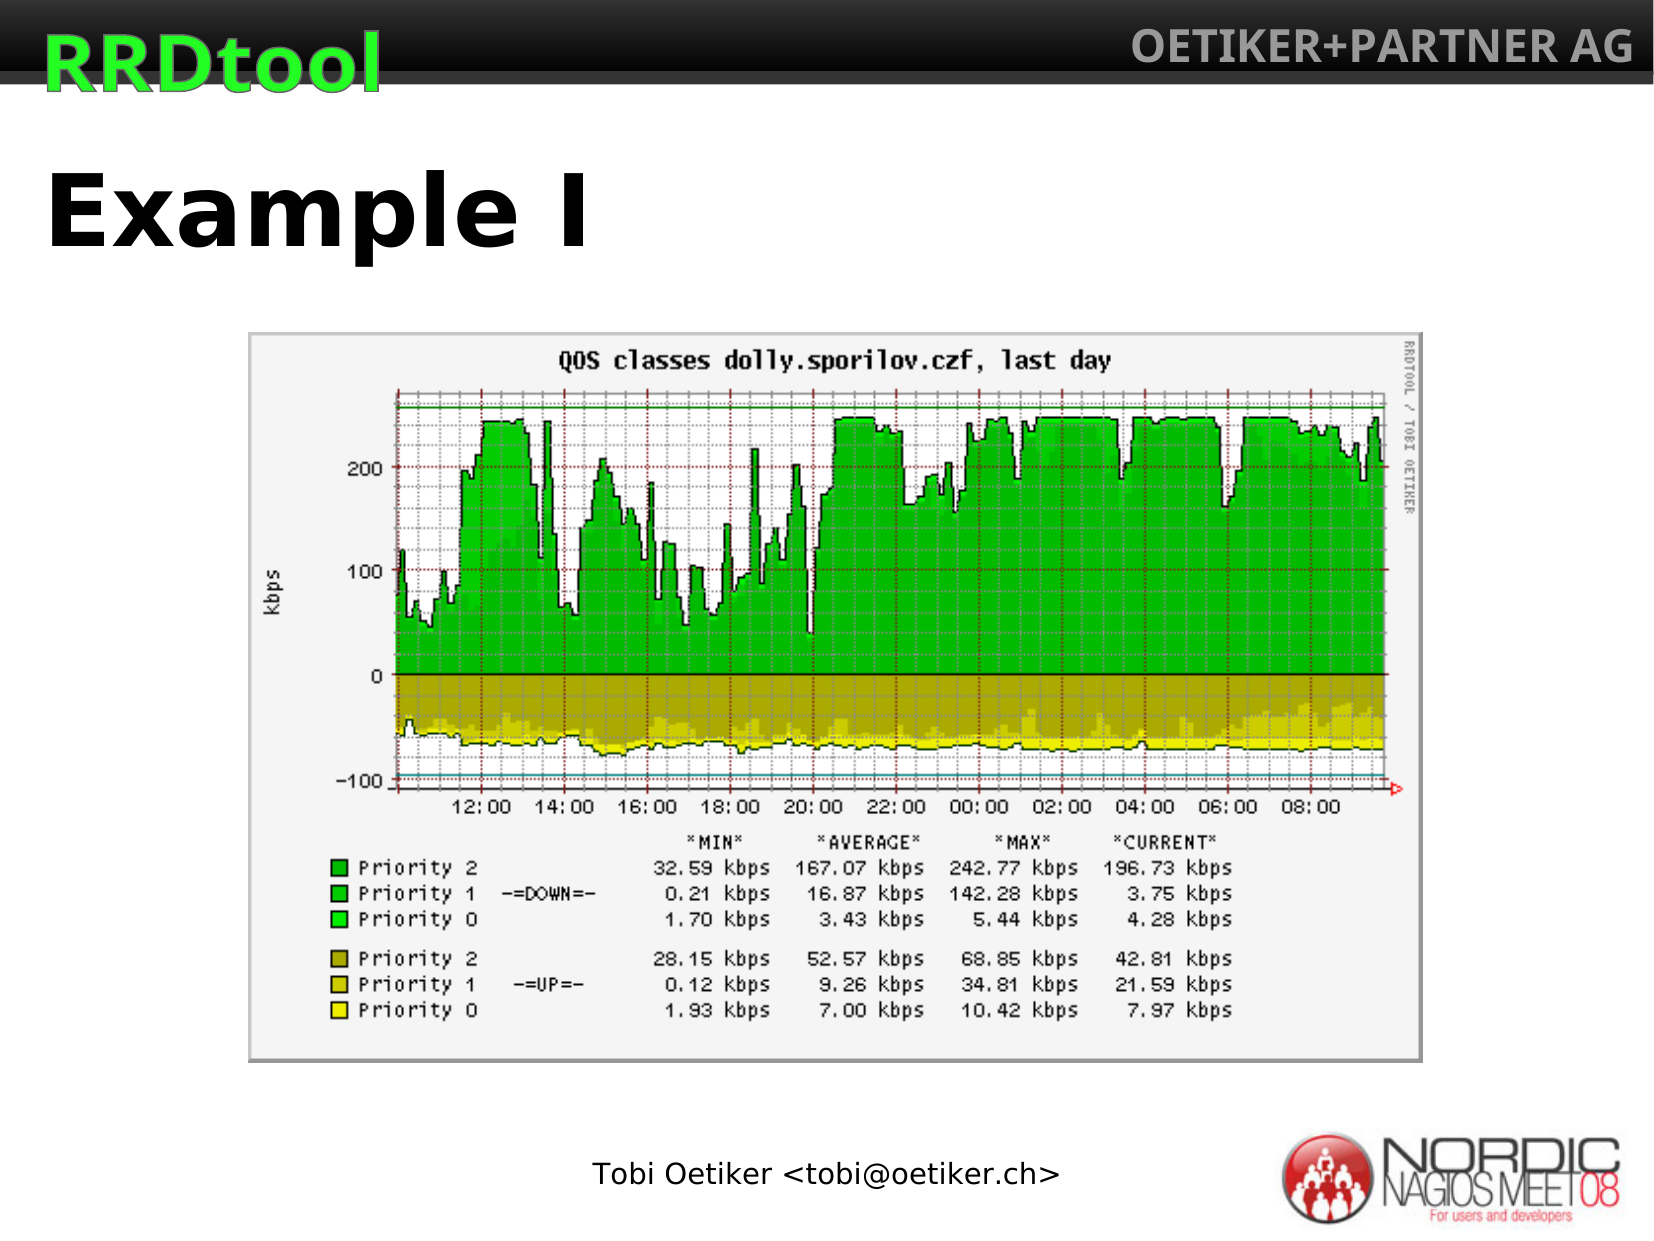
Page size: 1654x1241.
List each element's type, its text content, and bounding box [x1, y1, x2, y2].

picture [248, 332, 1423, 1063]
title Example I [43, 137, 1582, 287]
picture [1262, 1116, 1654, 1241]
